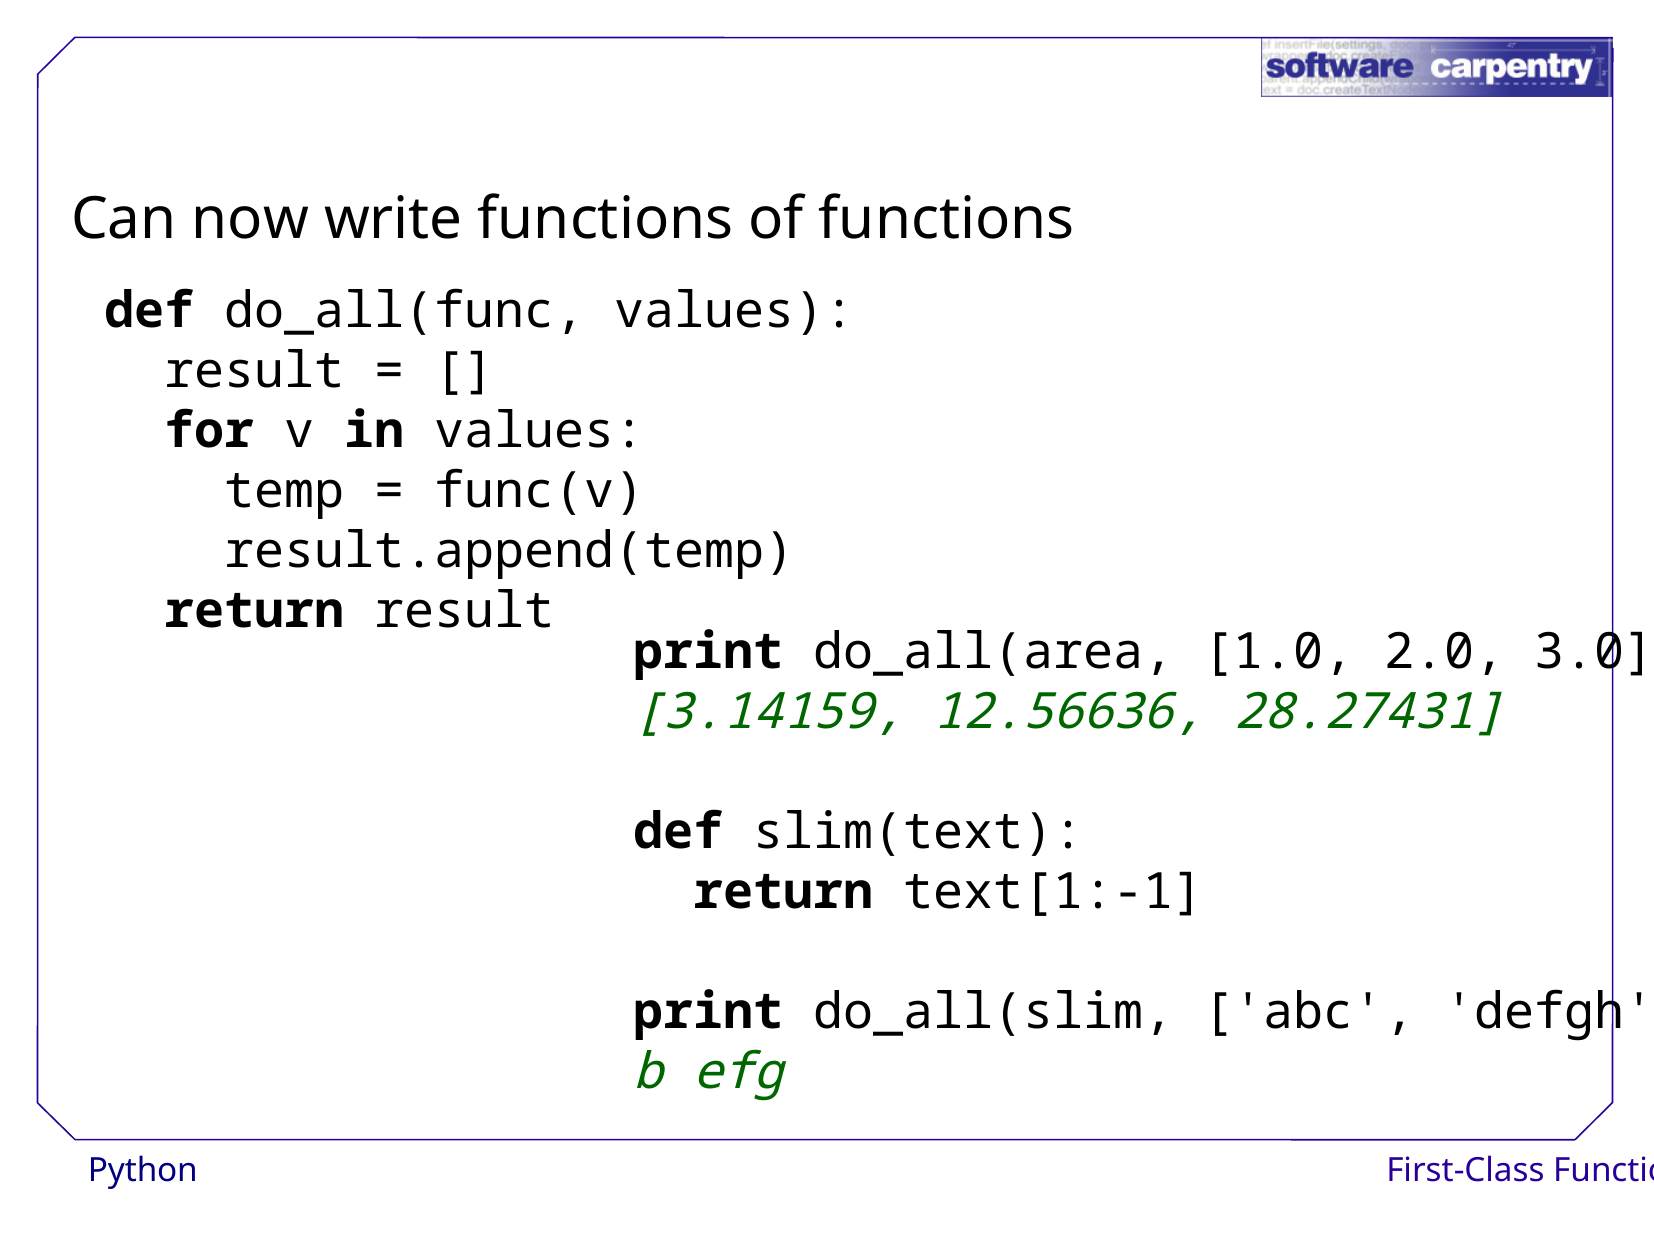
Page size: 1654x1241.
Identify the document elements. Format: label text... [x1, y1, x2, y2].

text_box print do_all(area, [1.0, 2.0, 3.0]) [3.14159, 12.56636, 28.27431] def slim(text): return text[1:-1] print do_all(slim, ['abc', 'defgh']) b efg [619, 610, 1536, 1122]
text_box def do_all(func, values): result = [] for v in values: temp = func(v) result.append(temp) return result [89, 270, 799, 687]
text_box Can now write functions of functions [56, 138, 1240, 259]
picture [1261, 39, 1613, 97]
